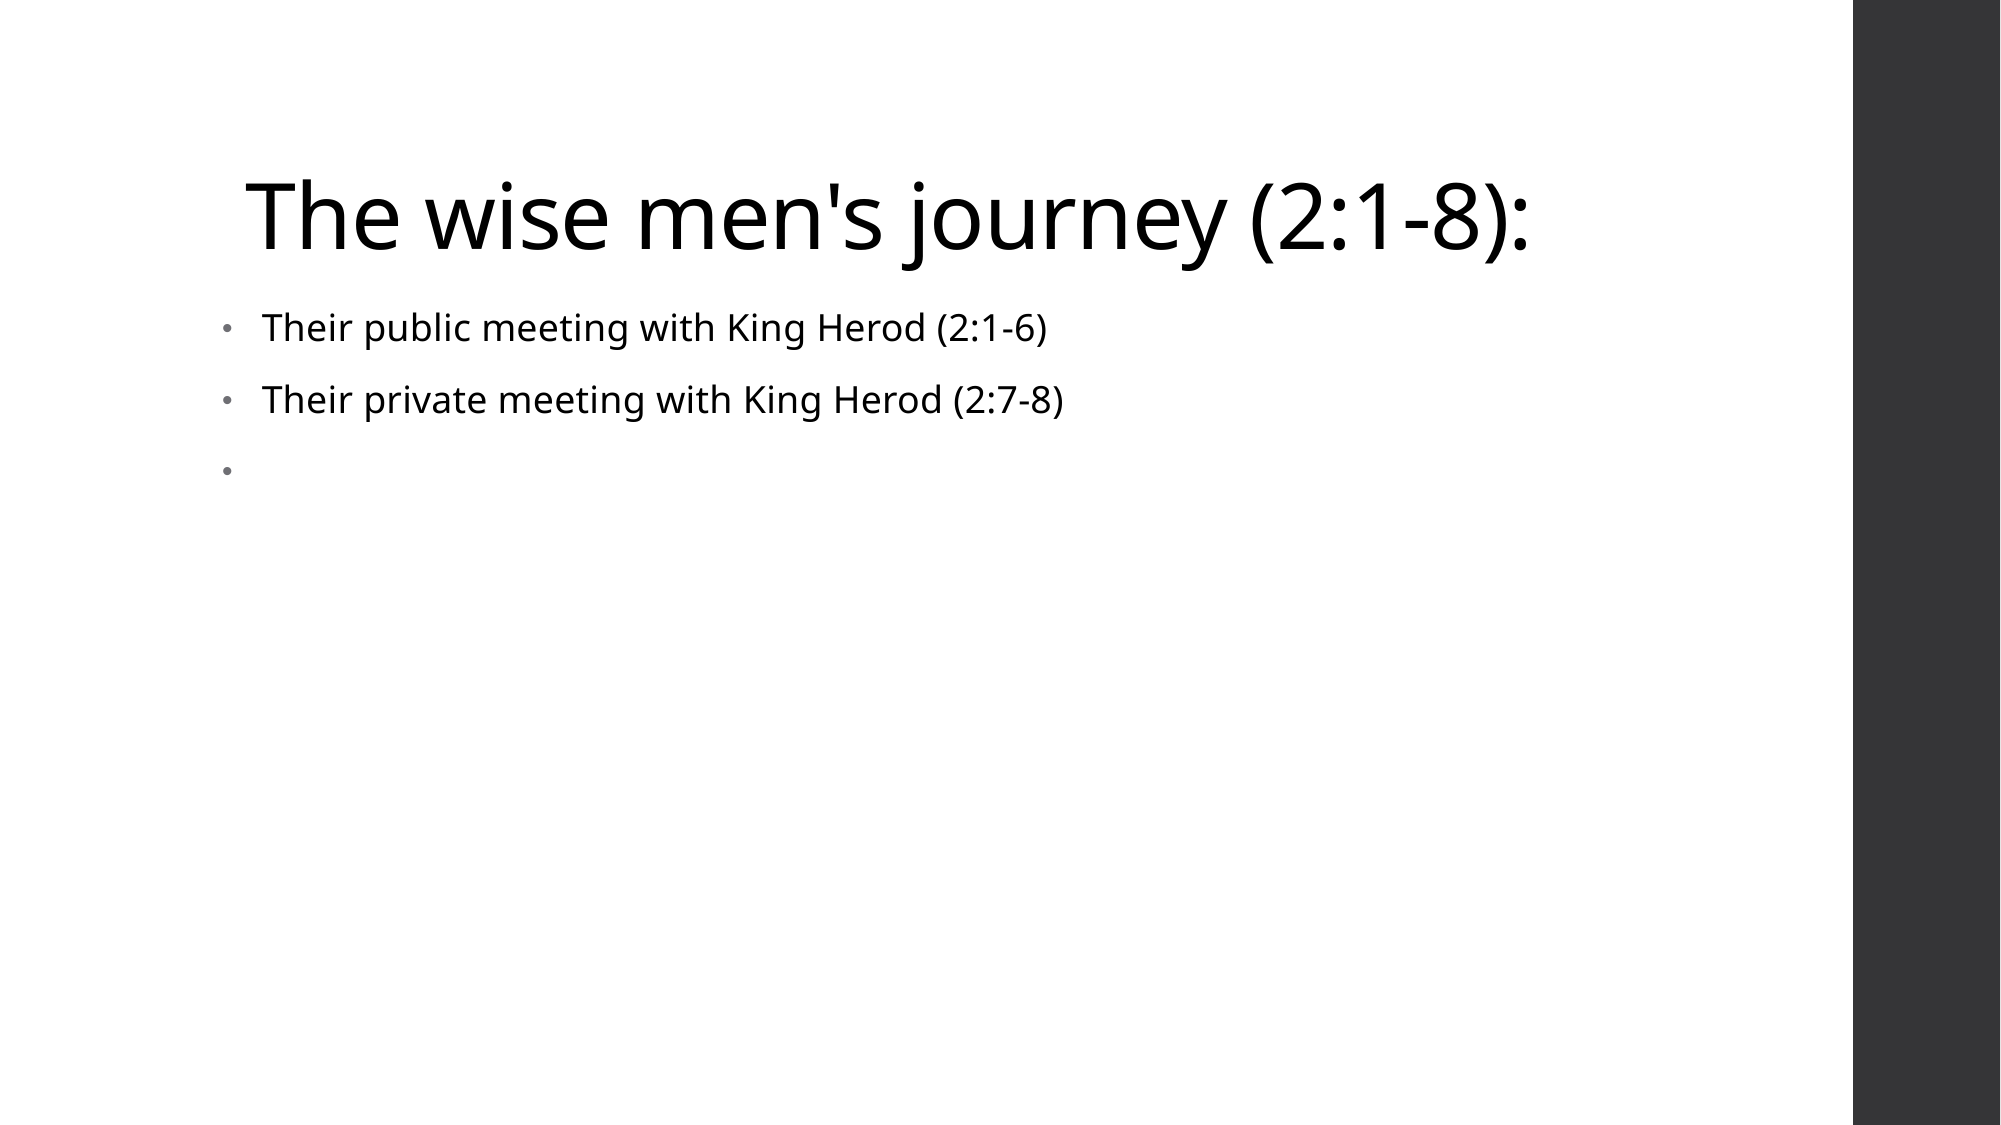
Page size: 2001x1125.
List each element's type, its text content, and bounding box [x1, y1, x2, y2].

list Their public meeting with King Herod (2:1-6) Their private meeting with King Herod (2:7-8) [206, 299, 1617, 1014]
title The wise men's journey (2:1-8): [206, 60, 1797, 278]
